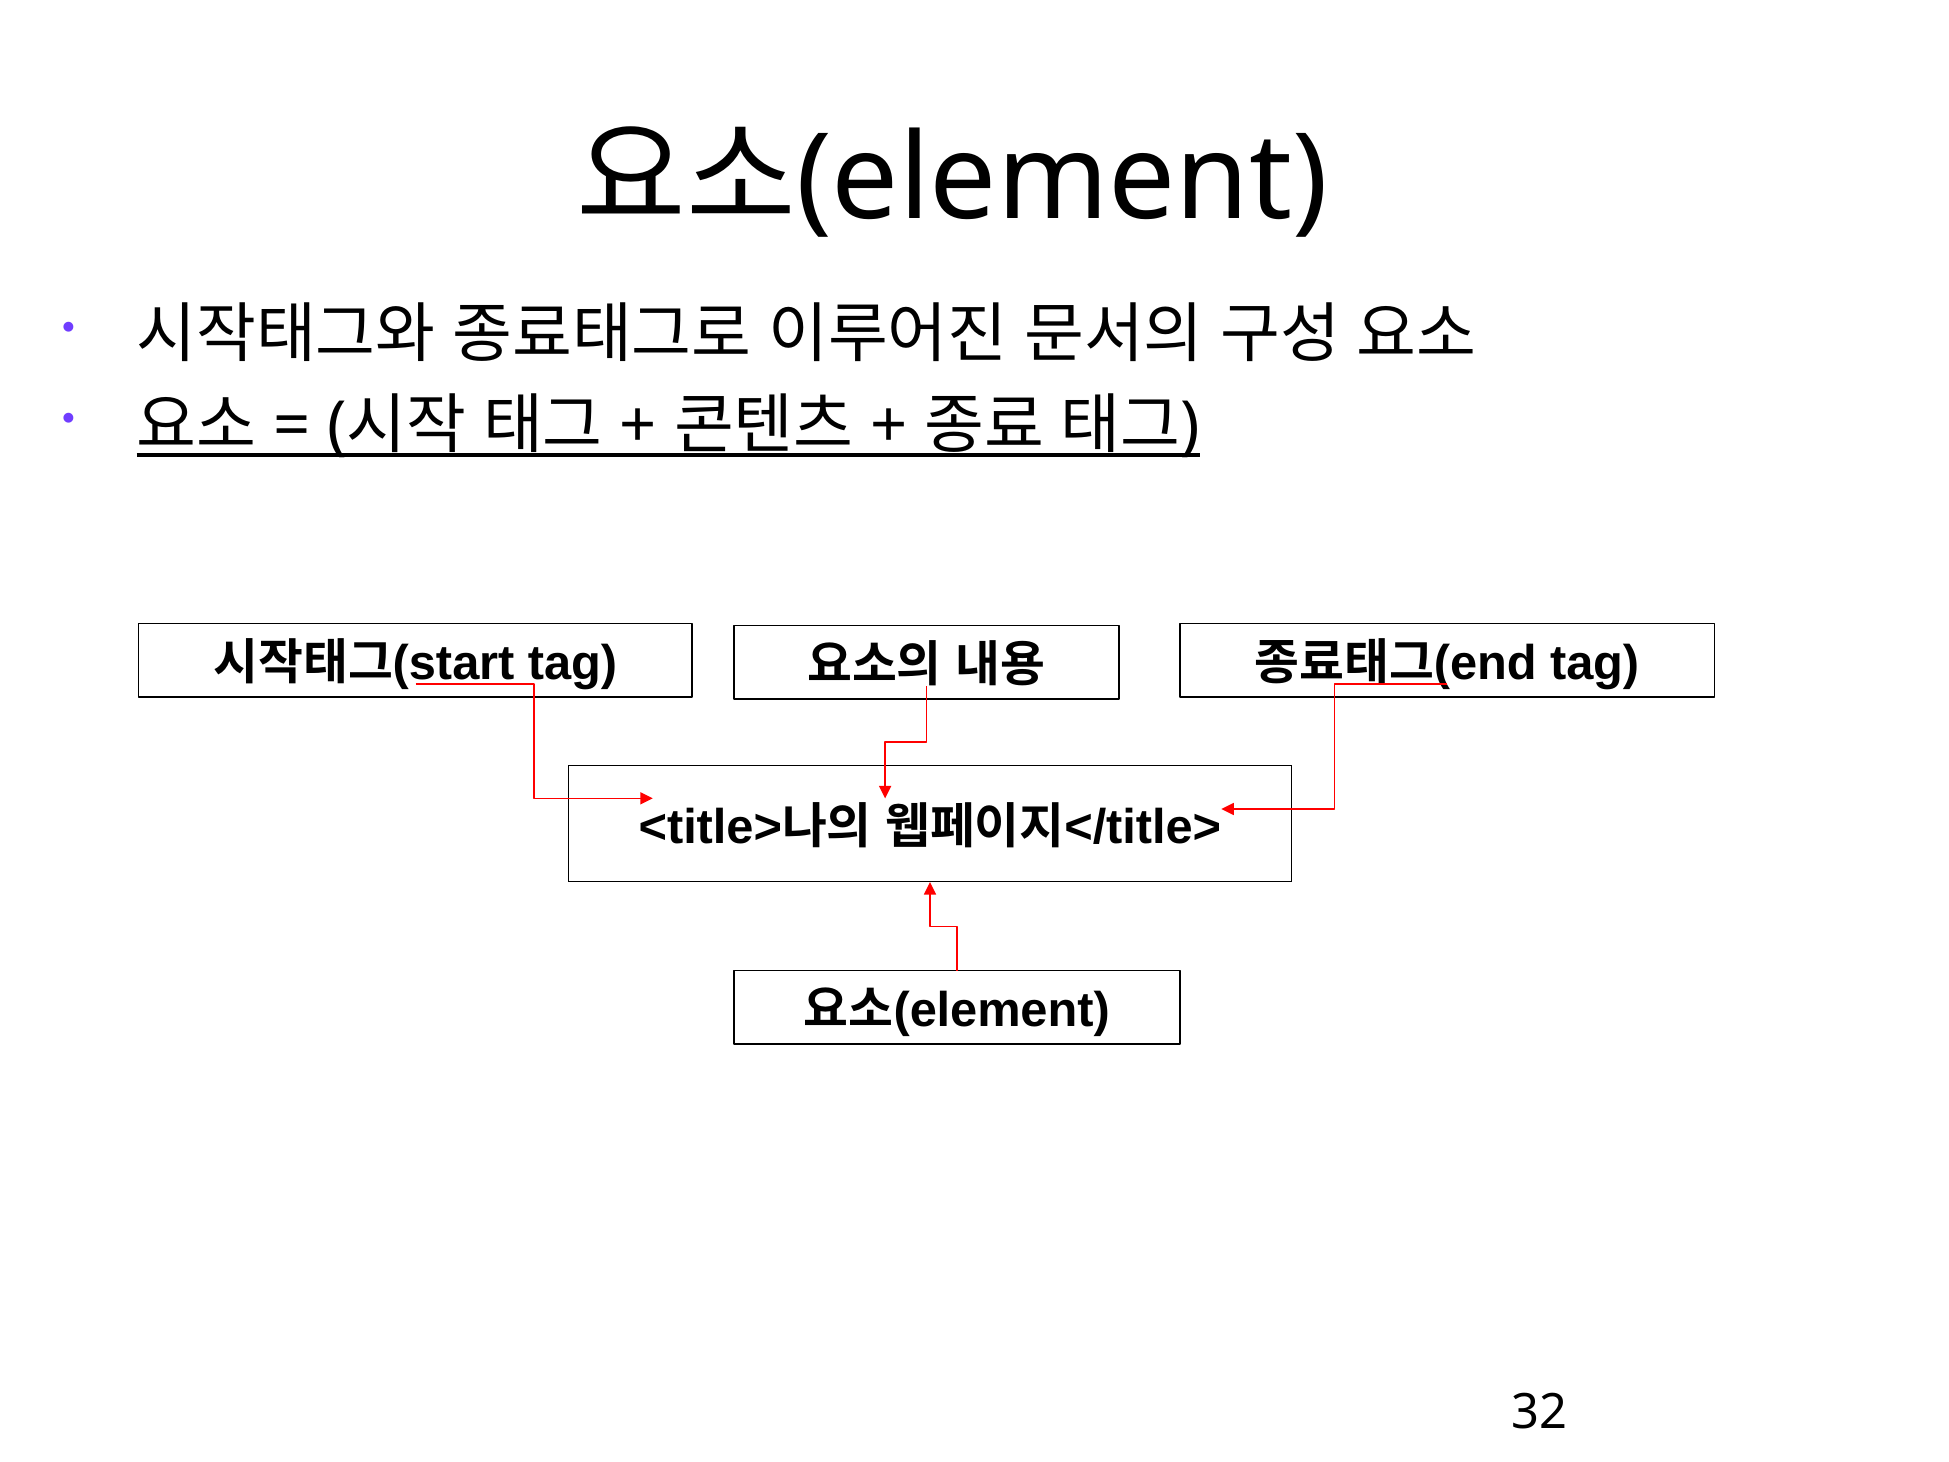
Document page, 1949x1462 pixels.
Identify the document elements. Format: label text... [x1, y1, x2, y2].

slide_number <숫자> [1496, 1372, 1899, 1462]
text_box 종료태그(end tag) [1179, 623, 1715, 697]
text_box 요소의 내용 [733, 625, 1119, 699]
list 시작태그와 종료태그로 이루어진 문서의 구성 요소 요소 = (시작 태그 + 콘텐츠 + 종료 태그) [48, 284, 1897, 1343]
text_box 요소(element) [733, 970, 1180, 1044]
text_box <title>나의 웹페이지</title> [568, 765, 1292, 882]
title 요소(element) [156, 92, 1749, 255]
text_box 시작태그(start tag) [138, 623, 693, 697]
